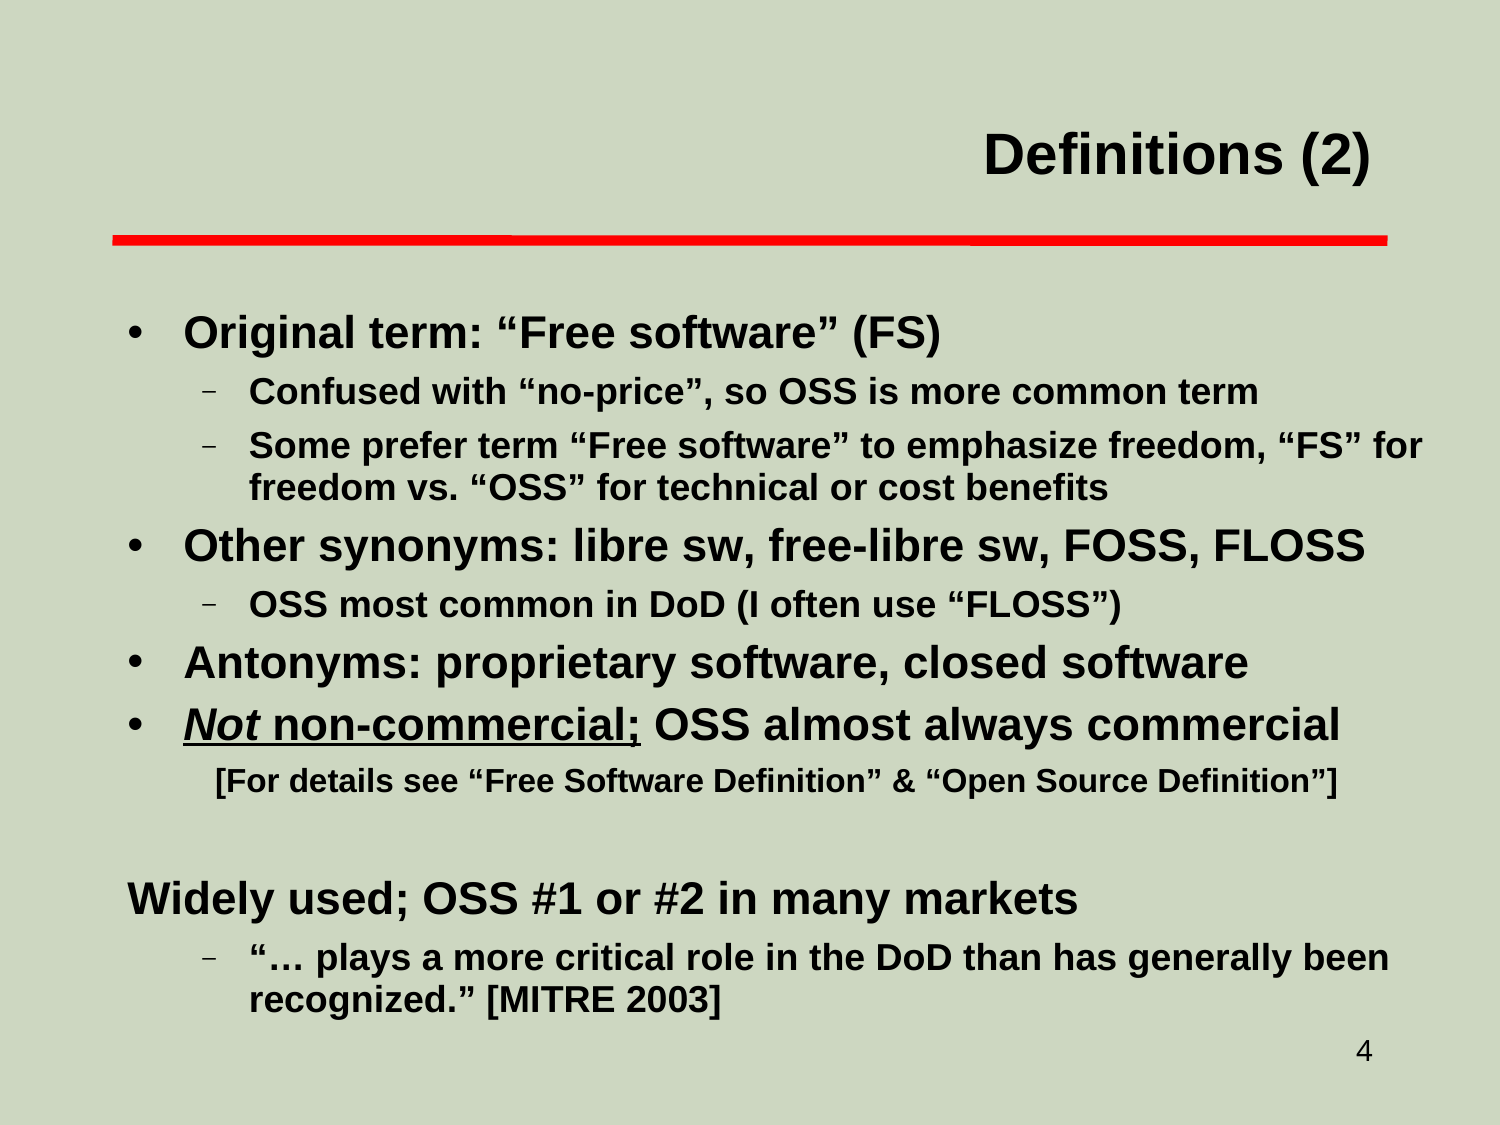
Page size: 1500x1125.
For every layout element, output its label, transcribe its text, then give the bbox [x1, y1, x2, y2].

title Definitions (2) [216, 85, 1388, 224]
list Original term: “Free software” (FS) Confused with “no-price”, so OSS is more common term Some prefer term “Free software” to emphasize freedom, “FS” for freedom vs. “OSS” for technical or cost benefits Other synonyms: libre sw, free-libre sw, FOSS, FLOSS OSS most common in DoD (I often use “FLOSS”) Antonyms: proprietary software, closed software Not non-commercial; OSS almost always commercial [For details see “Free Software Definition” & “Open Source Definition”] Widely used; OSS #1 or #2 in many markets “… plays a more critical role in the DoD than has generally been recognized.” [MITRE 2003] [112, 299, 1443, 1089]
